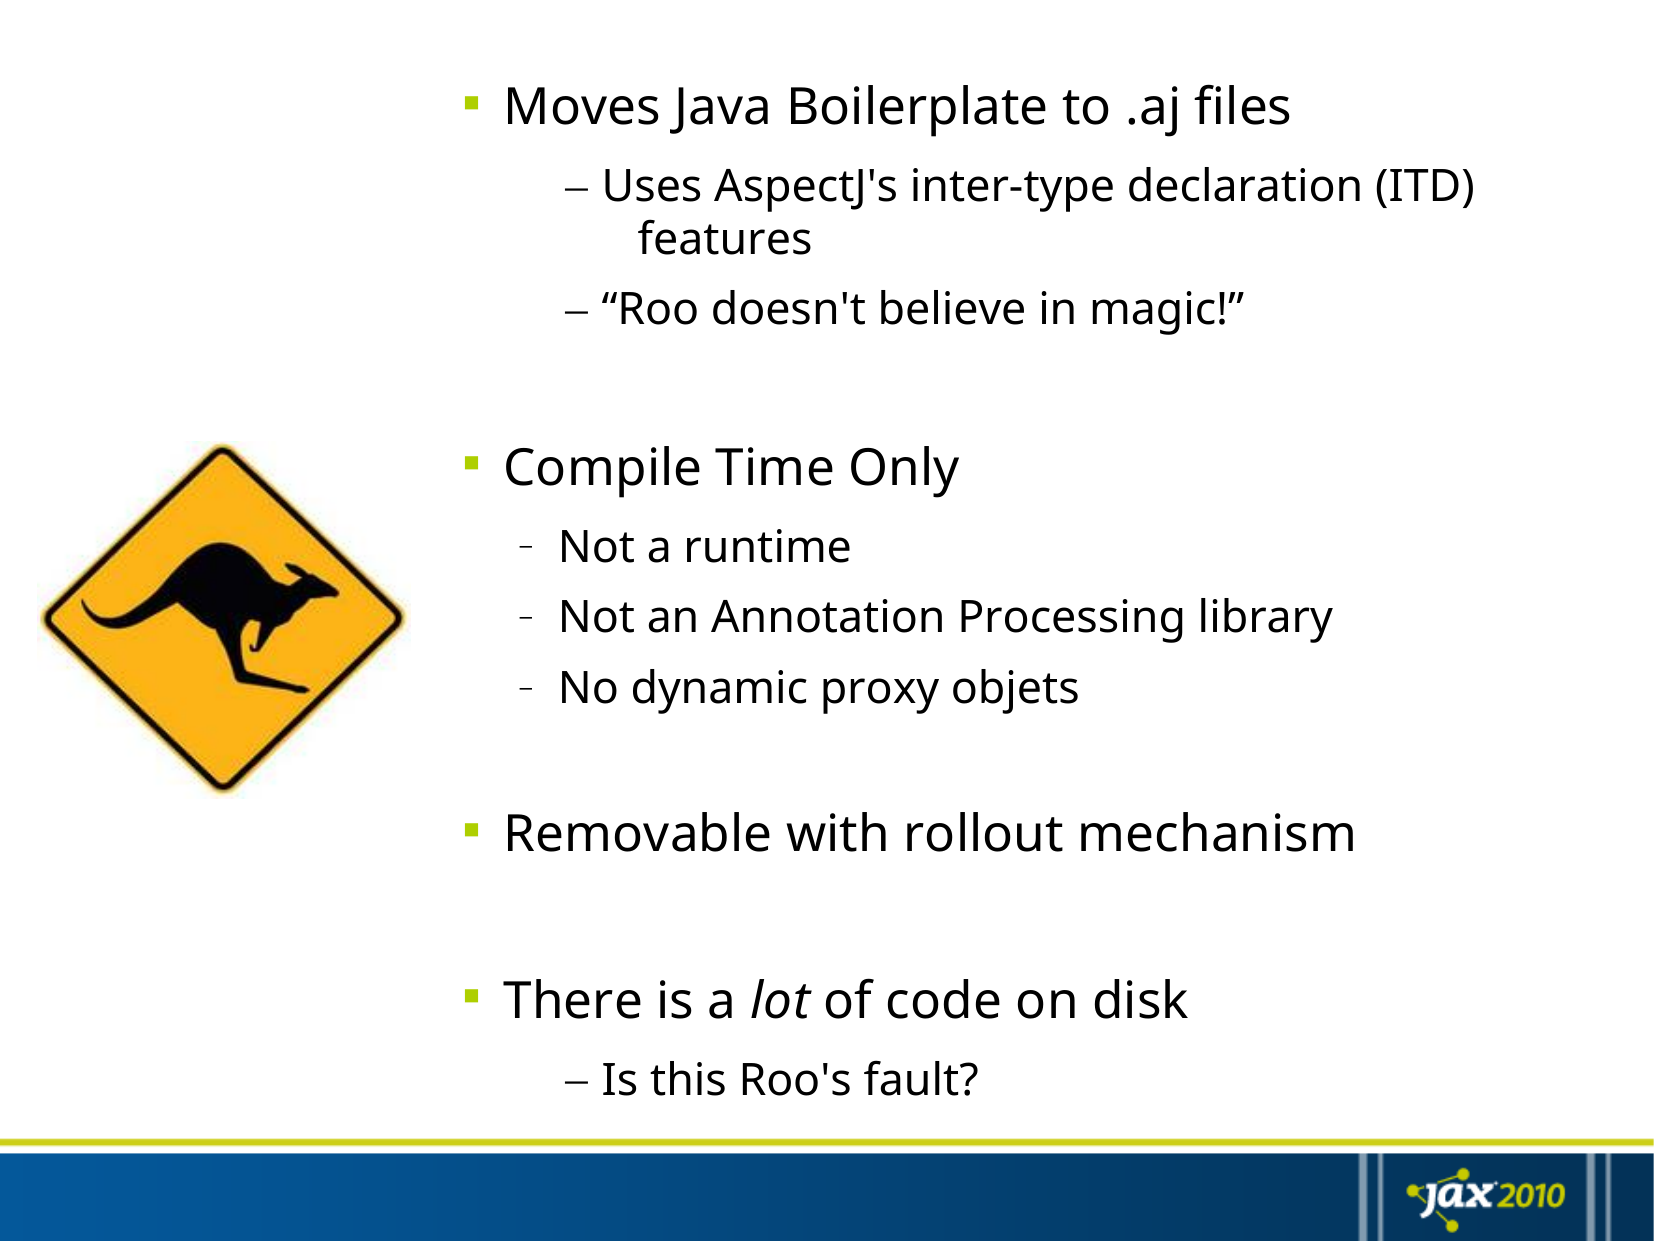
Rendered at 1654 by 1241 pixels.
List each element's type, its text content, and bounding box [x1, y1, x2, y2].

picture [0, 0, 1654, 1241]
list Moves Java Boilerplate to .aj files Uses AspectJ's inter-type declaration (ITD) features “Roo doesn't believe in magic!” Compile Time Only Not a runtime Not an Annotation Processing library No dynamic proxy objets Removable with rollout mechanism There is a lot of code on disk Is this Roo's fault? [450, 75, 1538, 1109]
